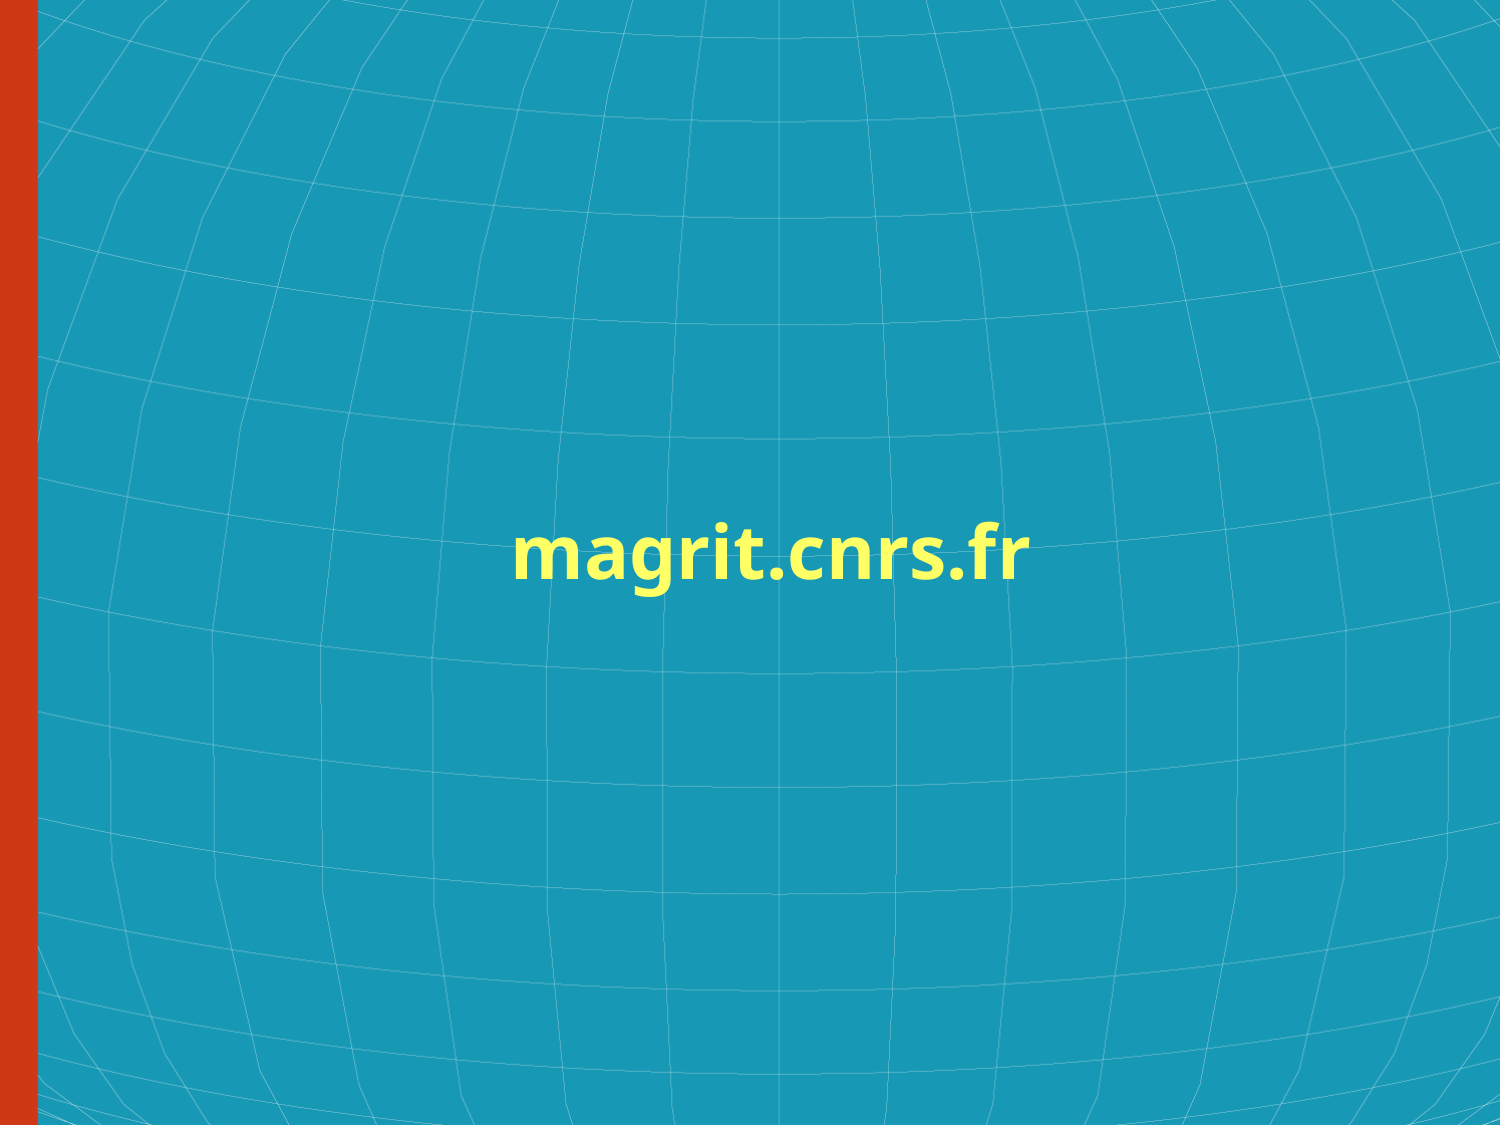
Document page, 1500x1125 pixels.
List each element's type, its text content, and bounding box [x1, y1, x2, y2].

picture [0, 0, 1500, 1125]
title magrit.cnrs.fr [65, 472, 1477, 630]
